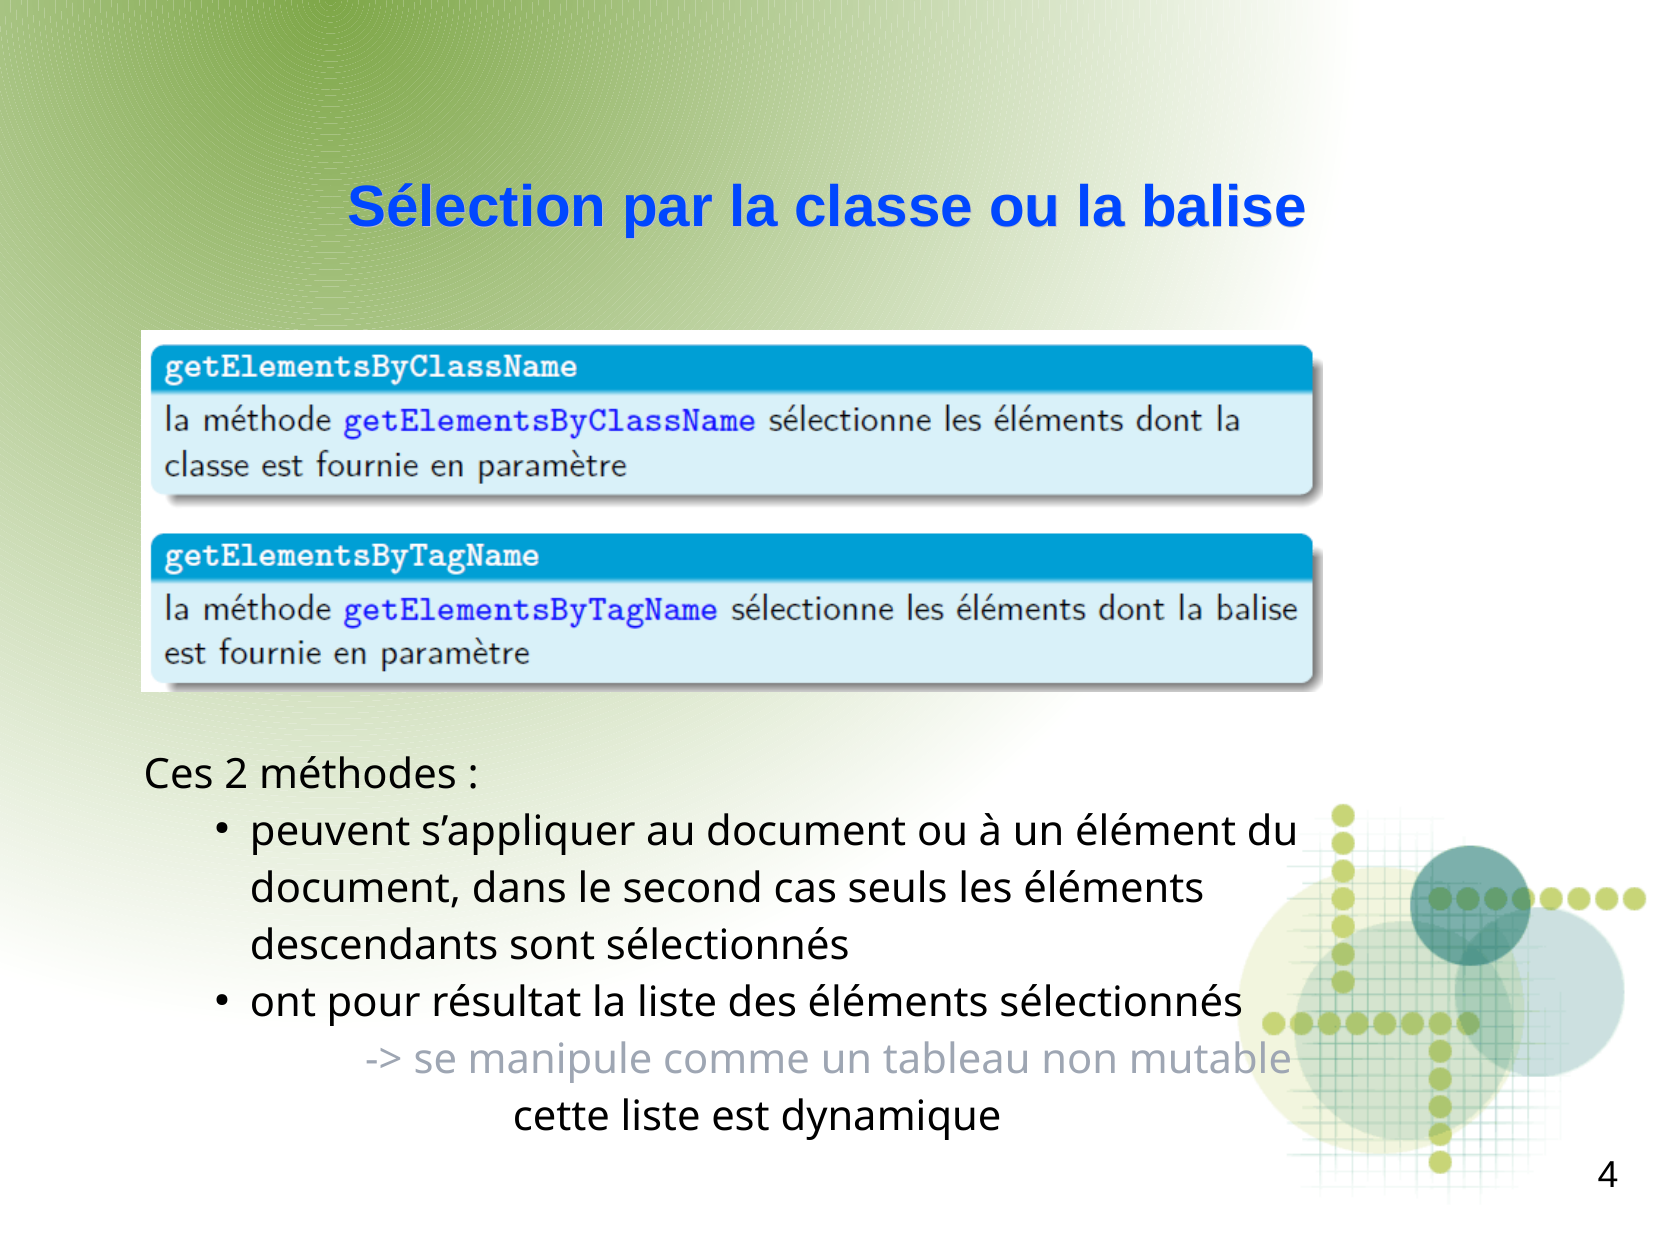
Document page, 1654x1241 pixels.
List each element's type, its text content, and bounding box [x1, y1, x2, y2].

picture [141, 330, 1323, 692]
text_box Ces 2 méthodes : peuvent s’appliquer au document ou à un élément du document, dans le second cas seuls les éléments descendants sont sélectionnés ont pour résultat la liste des éléments sélectionnés -> se manipule comme un tableau non mutable cette liste est dynamique [128, 736, 1393, 1158]
text_box <numéro> [1582, 1145, 1654, 1217]
title Sélection par la classe ou la balise [121, 102, 1534, 310]
picture [1224, 792, 1654, 1211]
